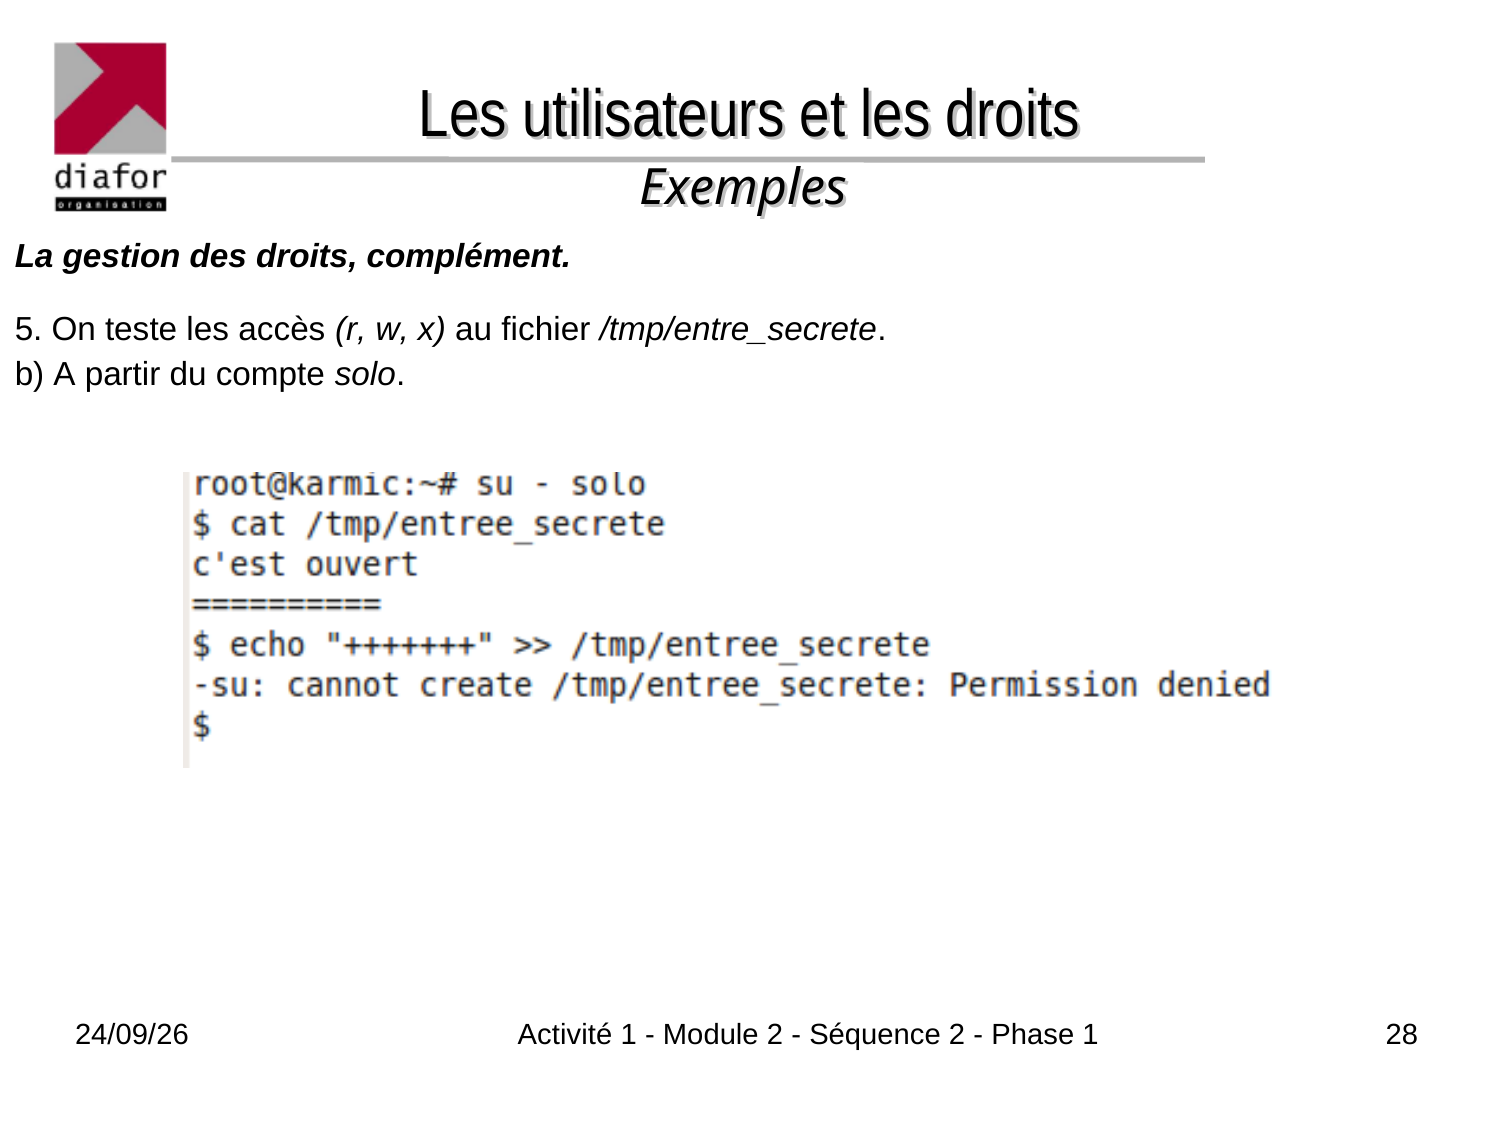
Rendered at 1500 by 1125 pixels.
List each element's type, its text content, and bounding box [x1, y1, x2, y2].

text_box b) A partir du compte solo. [0, 354, 421, 400]
picture [53, 42, 168, 213]
picture [183, 472, 1300, 768]
title Les utilisateurs et les droits Exemples [75, 45, 1426, 250]
text_box La gestion des droits, complément. [0, 236, 587, 282]
text_box 5. On teste les accès (r, w, x) au fichier /tmp/entre_secrete. [0, 309, 902, 355]
